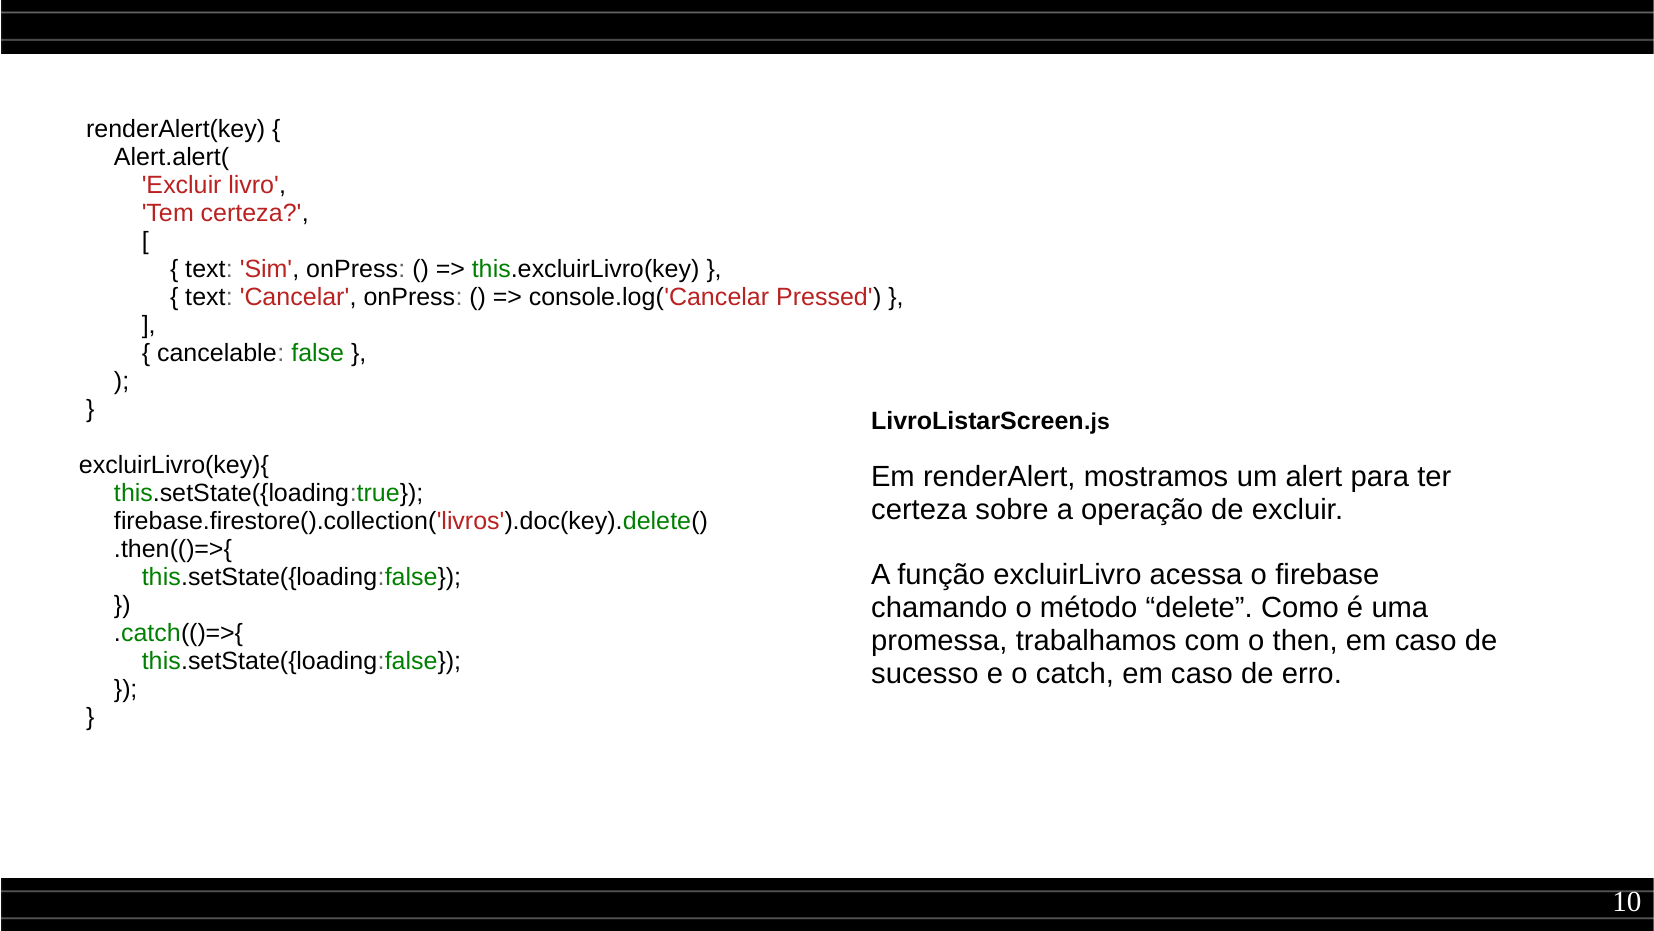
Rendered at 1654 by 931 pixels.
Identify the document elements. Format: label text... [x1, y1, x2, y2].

text_box renderAlert(key) { Alert.alert( 'Excluir livro', 'Tem certeza?', [ { text: 'Sim', onPress: () => this.excluirLivro(key) }, { text: 'Cancelar', onPress: () => console.log('Cancelar Pressed') }, ], { cancelable: false }, ); } excluirLivro(key){ this.setState({loading:true}); firebase.firestore().collection('livros').doc(key).delete() .then(()=>{ this.setState({loading:false}); }) .catch(()=>{ this.setState({loading:false}); }); } [43, 79, 1573, 795]
picture [1, 0, 1654, 54]
picture [1, 878, 1654, 931]
text_box LivroListarScreen.js Em renderAlert, mostramos um alert para ter certeza sobre a operação de excluir. A função excluirLivro acessa o firebase chamando o método “delete”. Como é uma promessa, trabalhamos com o then, em caso de sucesso e o catch, em caso de erro. [856, 399, 1520, 730]
